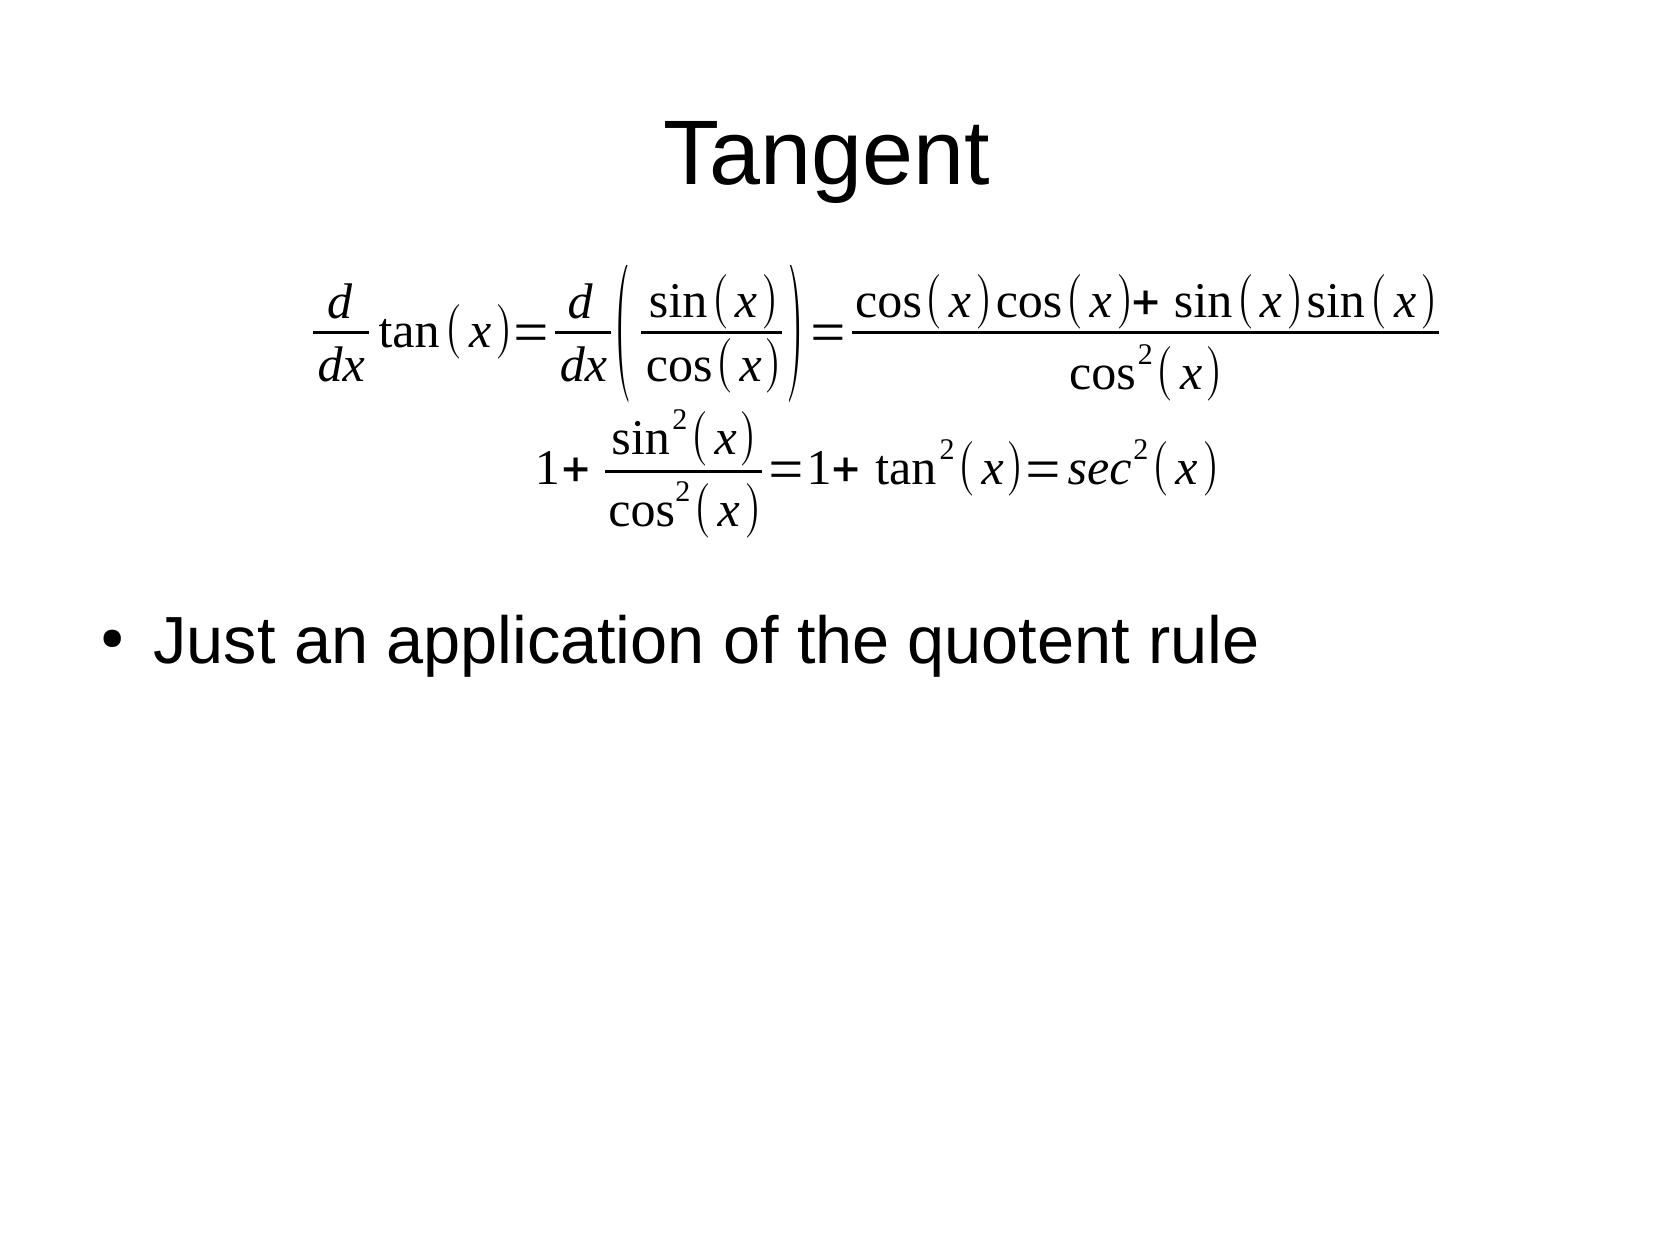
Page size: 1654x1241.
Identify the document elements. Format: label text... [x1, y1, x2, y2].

title Tangent [82, 49, 1571, 257]
chart [305, 265, 1447, 539]
list Just an application of the quotent rule [82, 290, 1571, 1109]
